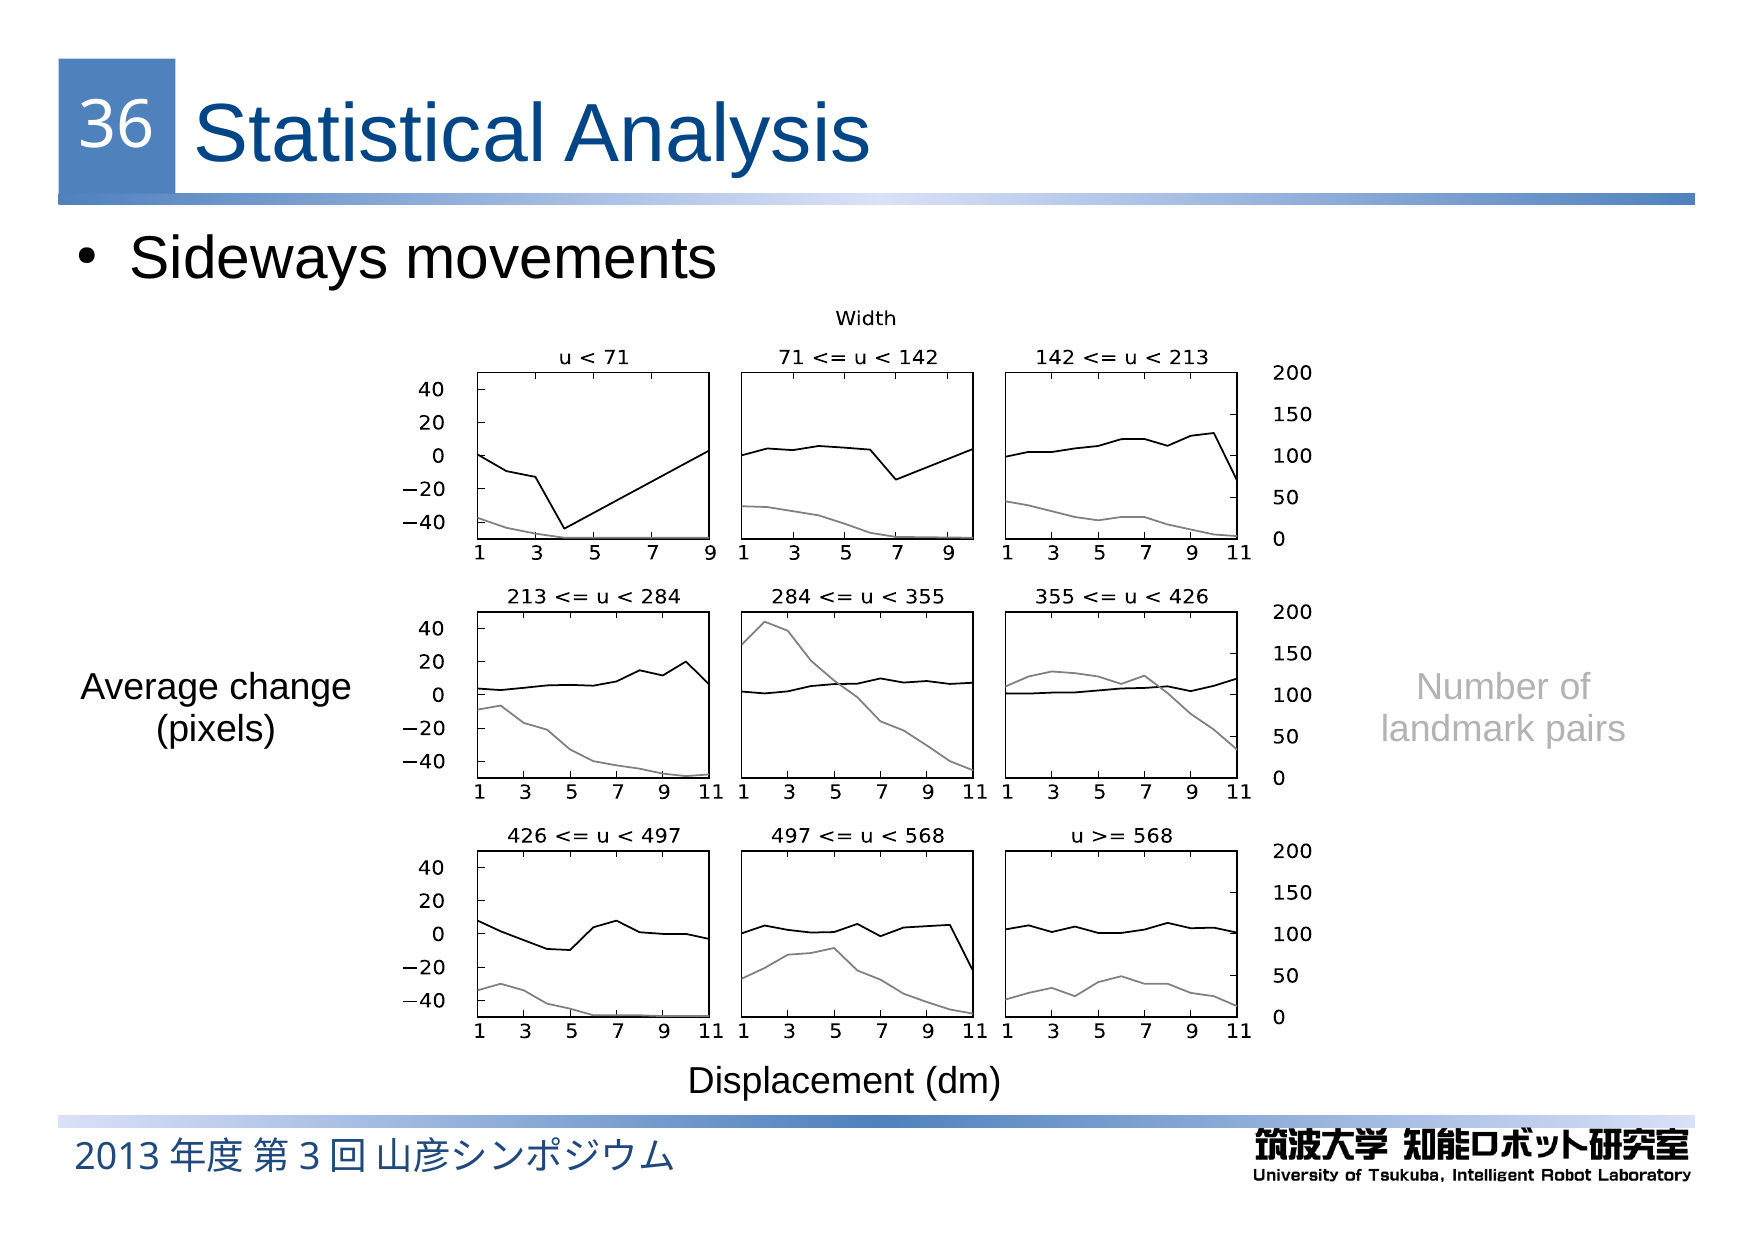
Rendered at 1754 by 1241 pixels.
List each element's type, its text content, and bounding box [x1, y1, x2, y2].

picture [388, 298, 1322, 1049]
text_box Number of landmark pairs [1345, 658, 1661, 758]
text_box Average change (pixels) [58, 658, 374, 758]
title Statistical Analysis [193, 61, 1651, 205]
list Sideways movements [58, 223, 1696, 876]
picture [1252, 1127, 1691, 1182]
text_box Displacement (dm) [538, 1051, 1151, 1109]
